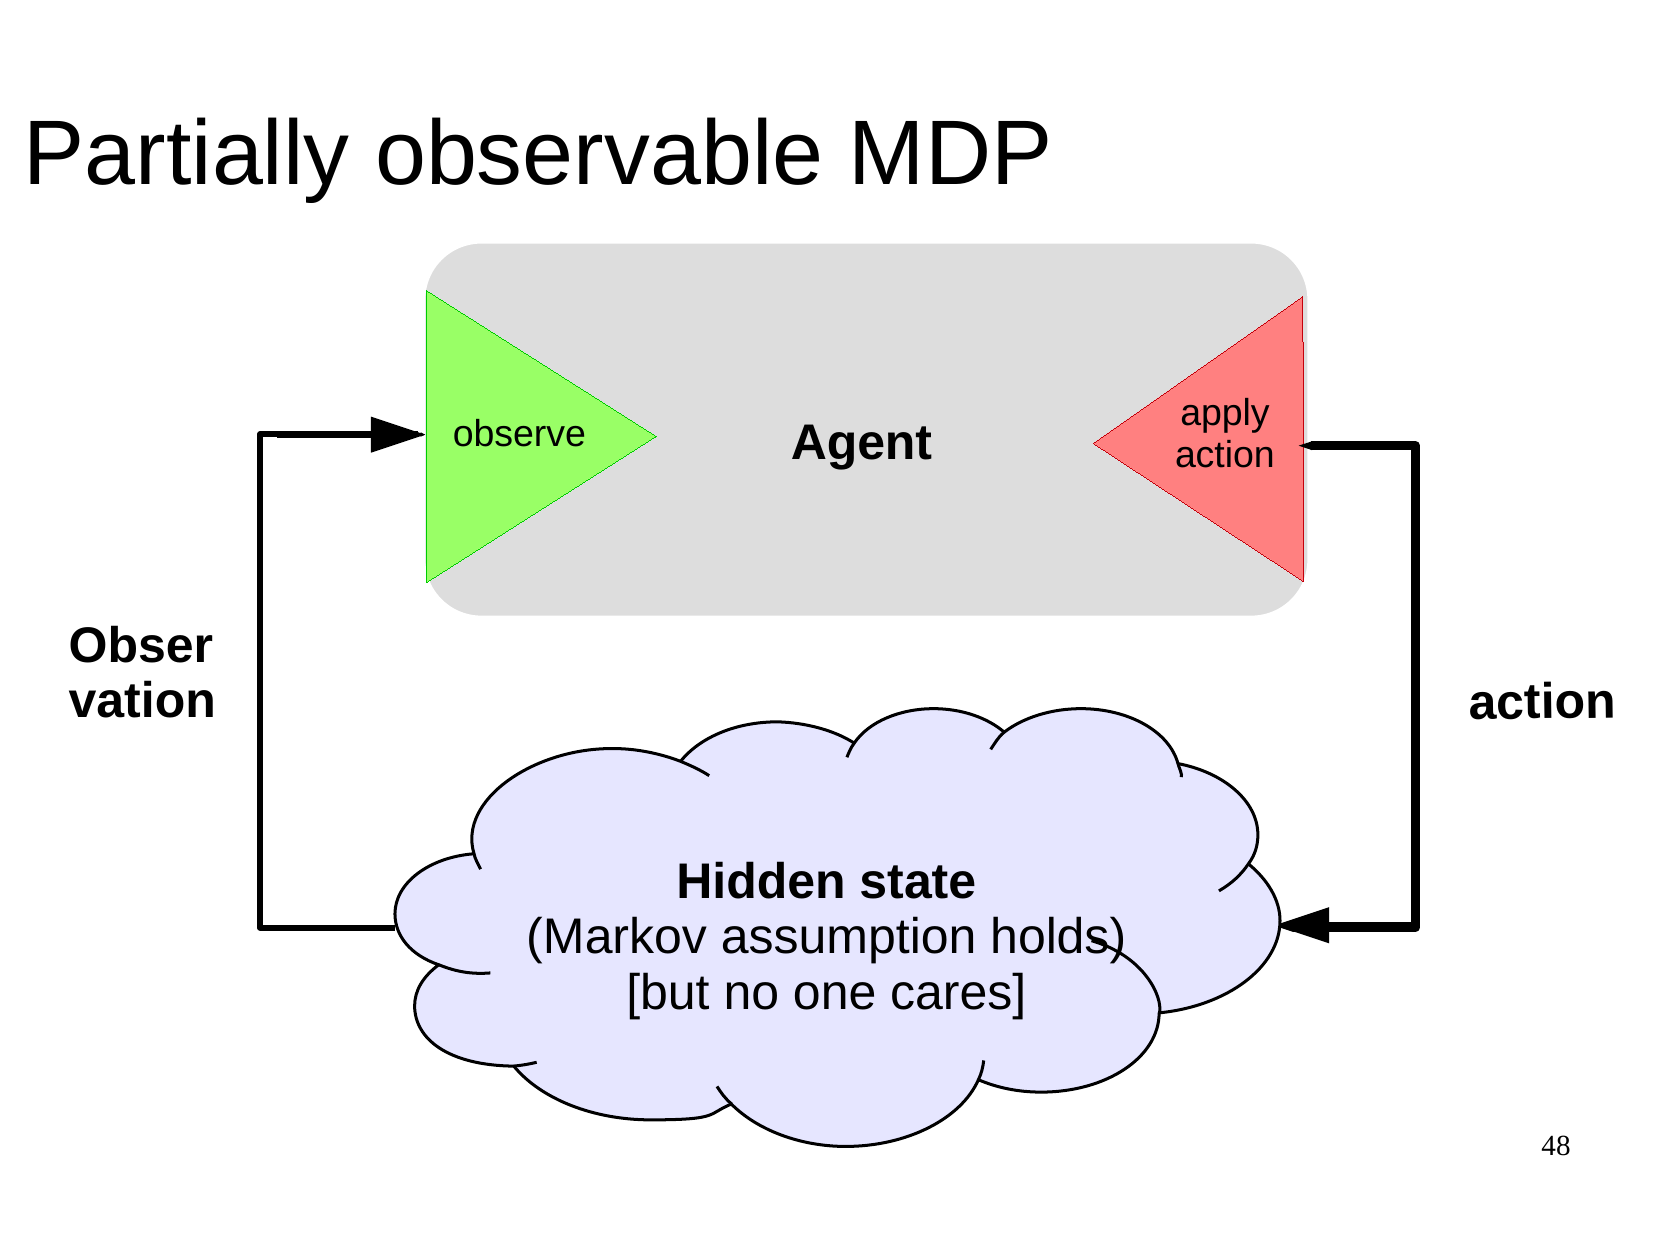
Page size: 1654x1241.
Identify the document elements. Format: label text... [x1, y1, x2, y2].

text_box Agent [685, 398, 1039, 488]
text_box [416, 234, 1317, 625]
text_box Observation [45, 600, 241, 746]
title Partially observable MDP [23, 49, 1512, 257]
text_box [394, 857, 1157, 1147]
text_box apply action [1151, 375, 1299, 493]
text_box action [1444, 655, 1654, 748]
text_box observe [404, 396, 635, 472]
text_box Hidden state (Markov assumption holds) [but no one cares] [451, 845, 1202, 1030]
text_box [471, 708, 1281, 1004]
